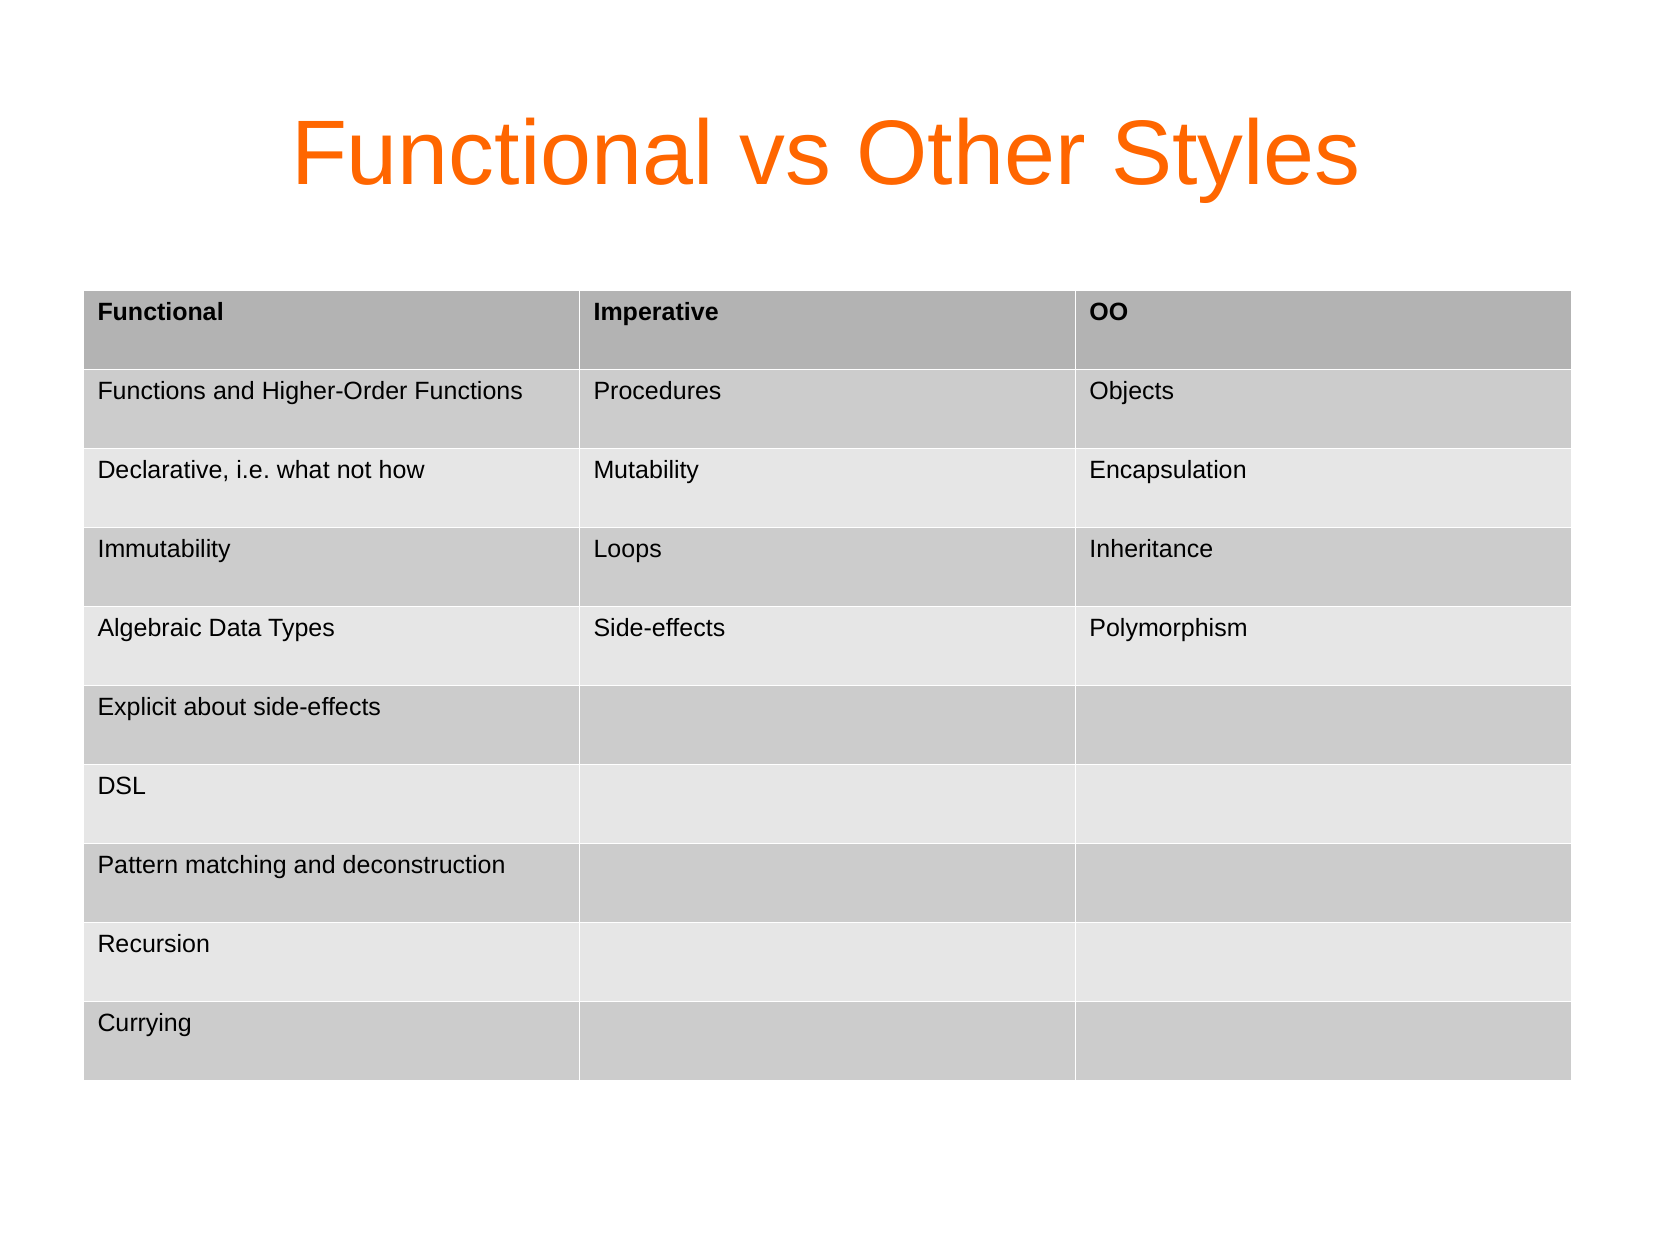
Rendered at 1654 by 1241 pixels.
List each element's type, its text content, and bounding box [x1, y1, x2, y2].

table_header OO [1076, 291, 1571, 369]
table_cell Objects [1076, 370, 1571, 448]
table_cell Inheritance [1076, 528, 1571, 606]
table_cell Immutability [84, 528, 579, 606]
table_cell Recursion [84, 923, 579, 1001]
table_cell Loops [580, 528, 1075, 606]
table_cell [580, 1002, 1075, 1080]
table_cell [1076, 1002, 1571, 1080]
table_header Imperative [580, 291, 1075, 369]
table_cell Encapsulation [1076, 449, 1571, 527]
table_cell [1076, 844, 1571, 922]
table_cell [580, 844, 1075, 922]
table_cell Explicit about side-effects [84, 686, 579, 764]
table_cell Functions and Higher-Order Functions [84, 370, 579, 448]
table_cell Mutability [580, 449, 1075, 527]
table_cell Procedures [580, 370, 1075, 448]
table_cell Polymorphism [1076, 607, 1571, 685]
table_cell [580, 923, 1075, 1001]
table_cell Algebraic Data Types [84, 607, 579, 685]
table_cell Currying [84, 1002, 579, 1080]
table_header Functional [84, 291, 579, 369]
table_cell Declarative, i.e. what not how [84, 449, 579, 527]
table_cell Pattern matching and deconstruction [84, 844, 579, 922]
title Functional vs Other Styles [82, 49, 1571, 257]
table_cell [1076, 765, 1571, 843]
table_cell [580, 765, 1075, 843]
table_cell [580, 686, 1075, 764]
table_cell [1076, 923, 1571, 1001]
table_cell Side-effects [580, 607, 1075, 685]
table_cell [1076, 686, 1571, 764]
table_cell DSL [84, 765, 579, 843]
